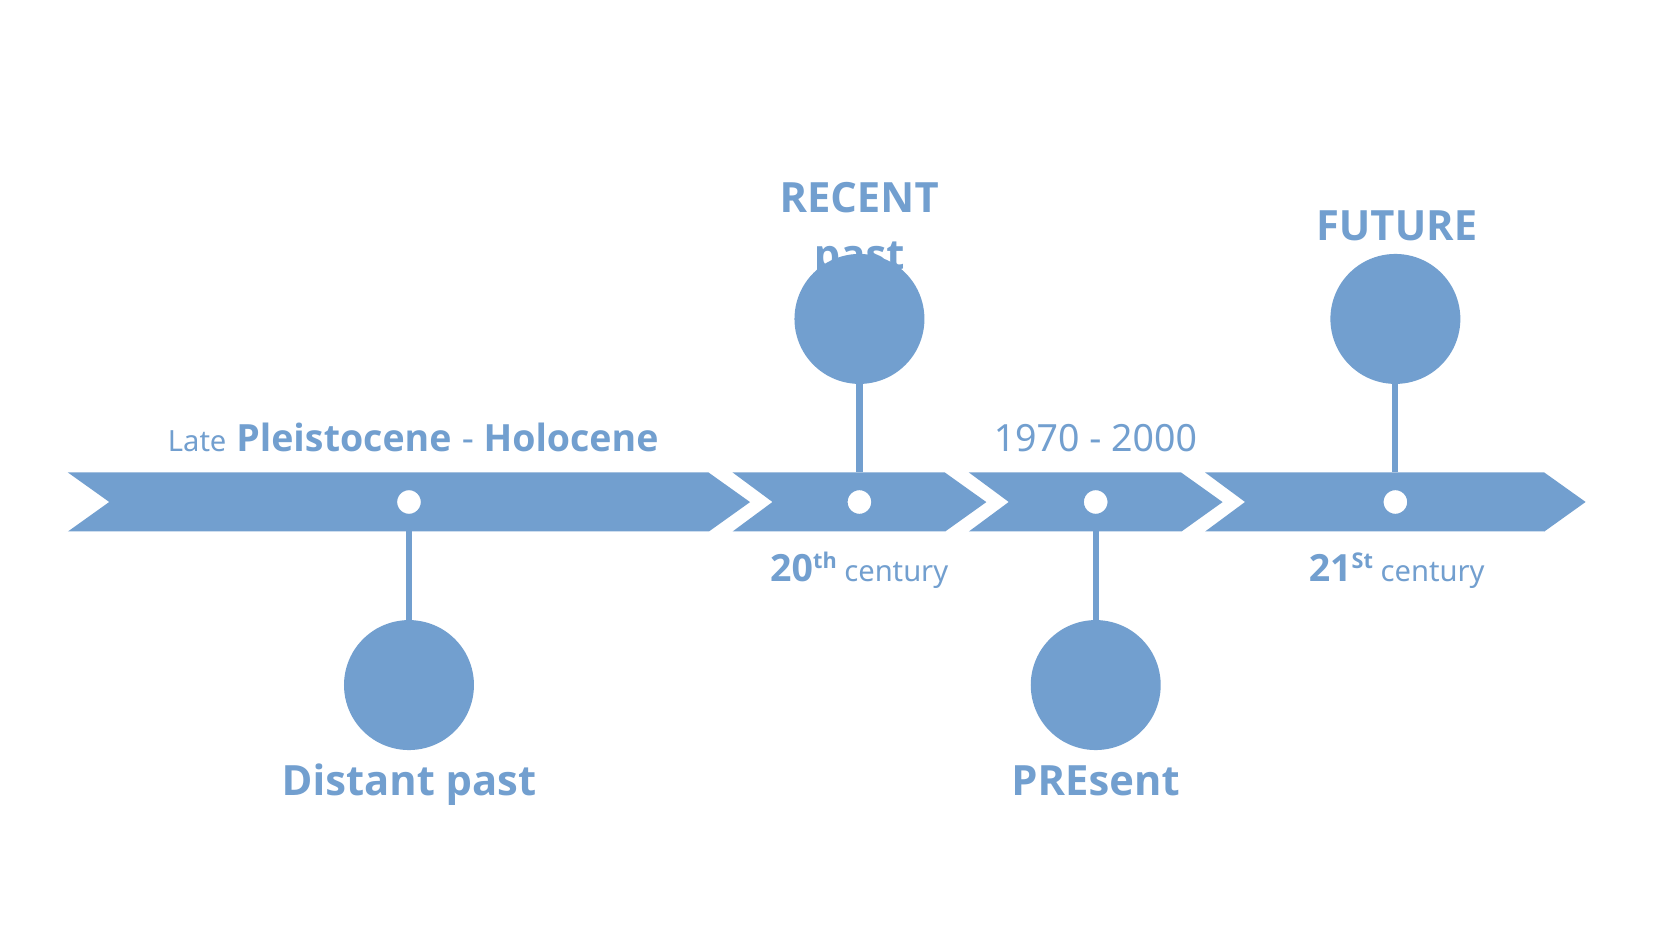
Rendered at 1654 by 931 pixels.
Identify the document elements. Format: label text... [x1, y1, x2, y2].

text_box Late Pleistocene - Holocene [118, 407, 709, 467]
text_box [848, 258, 856, 265]
text_box PREsent [950, 750, 1241, 810]
text_box [1330, 254, 1461, 384]
text_box 1970 - 2000 [950, 407, 1241, 467]
text_box [1205, 472, 1586, 532]
text_box [67, 472, 751, 532]
text_box [343, 620, 474, 750]
text_box FUTURE [1251, 194, 1542, 254]
text_box 20th century [714, 537, 1004, 597]
text_box Distant past [231, 750, 587, 810]
text_box [794, 254, 925, 384]
text_box 21St century [1251, 537, 1542, 597]
text_box [968, 472, 1223, 532]
text_box RECENT past [714, 194, 1004, 254]
text_box [1030, 620, 1161, 750]
text_box [732, 472, 987, 532]
